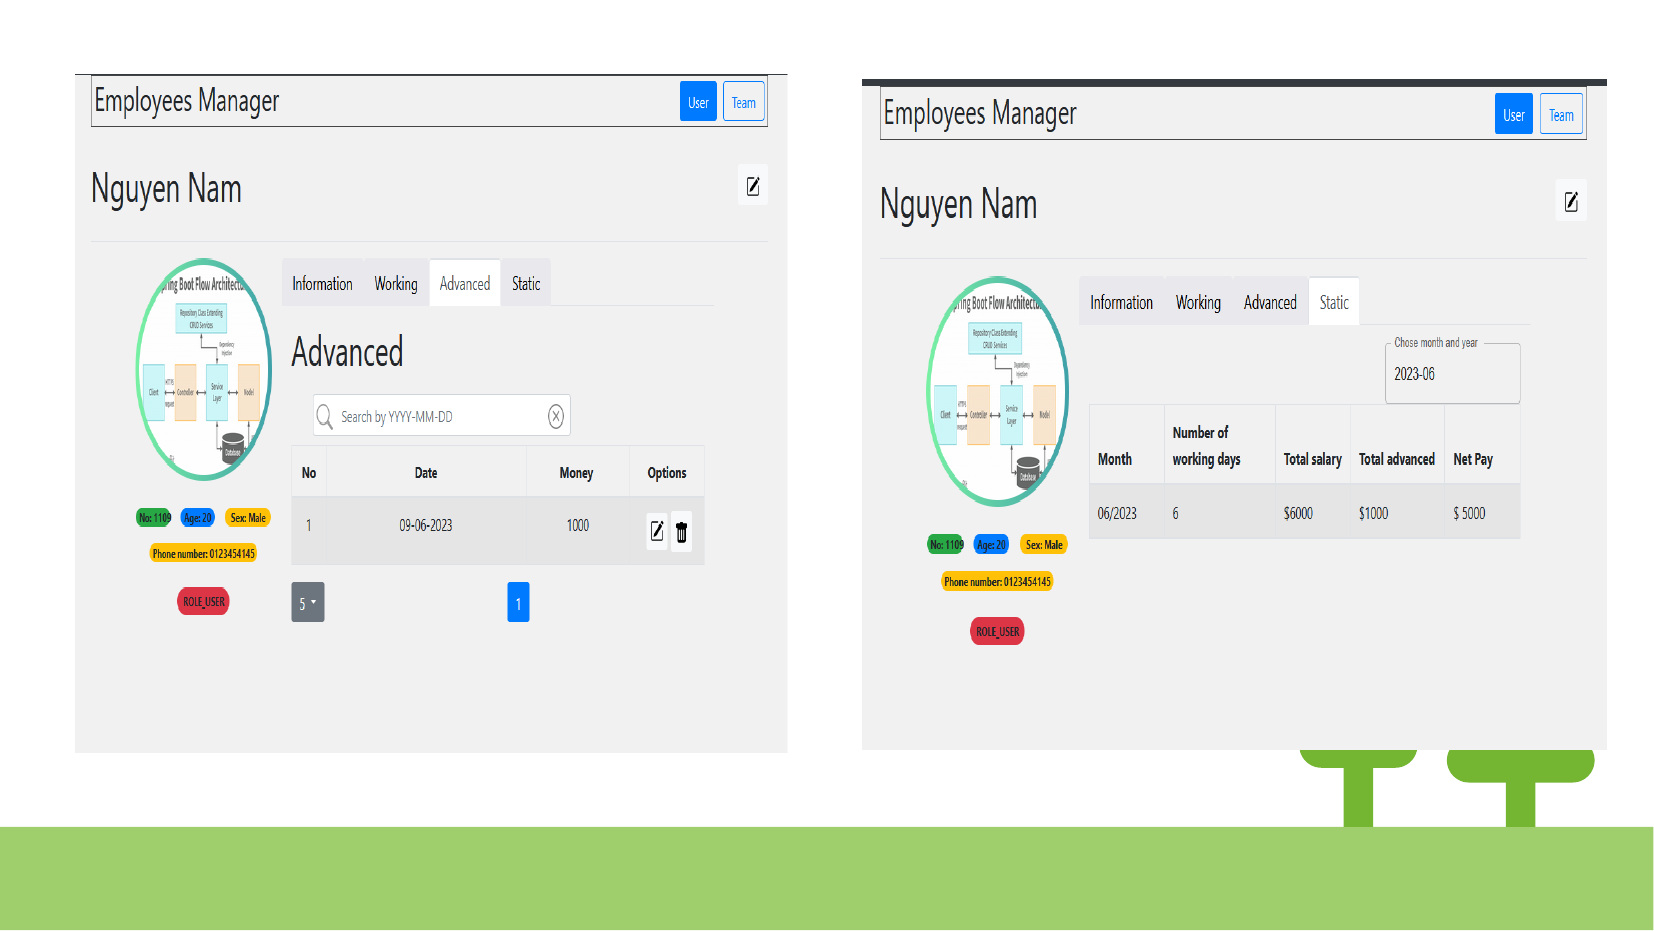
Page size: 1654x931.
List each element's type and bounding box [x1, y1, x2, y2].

picture [75, 74, 788, 753]
picture [862, 79, 1613, 751]
